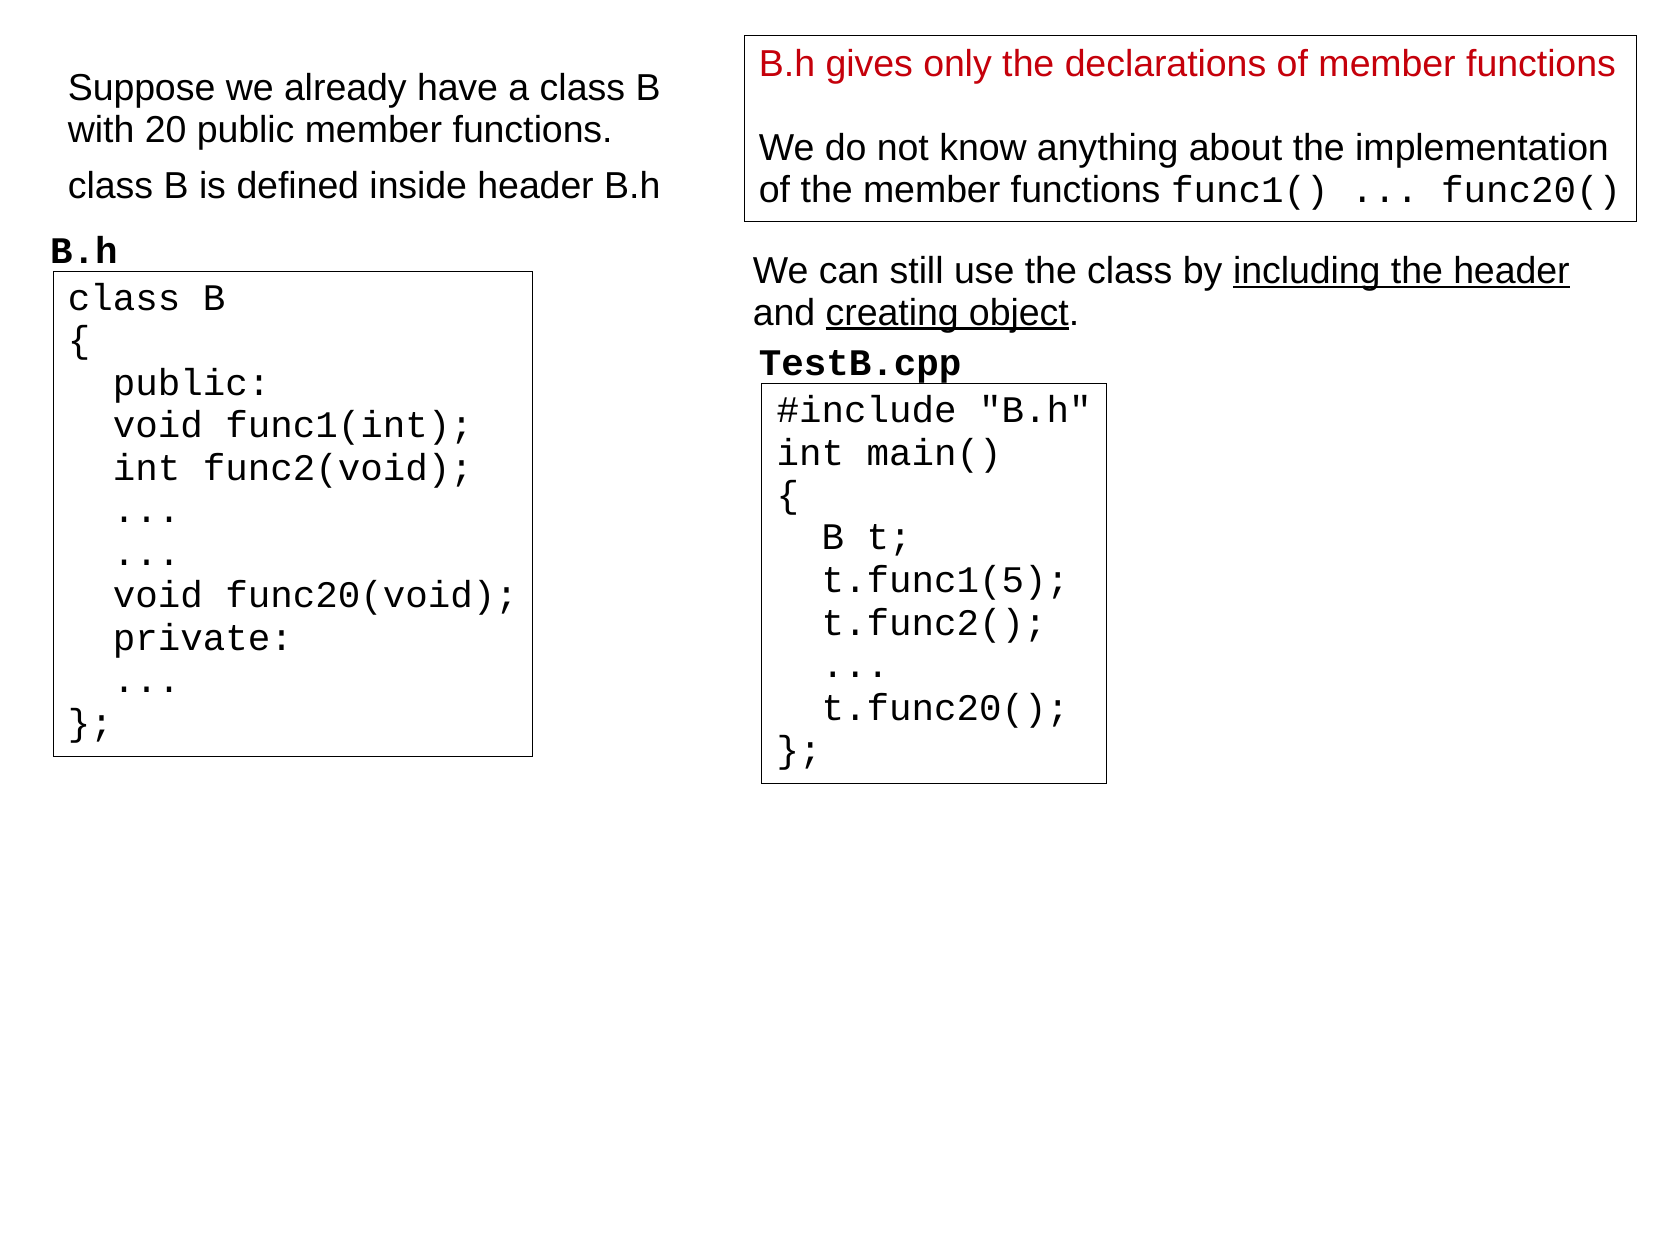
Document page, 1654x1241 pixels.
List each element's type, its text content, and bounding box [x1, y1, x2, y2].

text_box We can still use the class by including the header and creating object. [738, 242, 1585, 341]
text_box B.h gives only the declarations of member functions We do not know anything about the implementation of the member functions func1() ... func20() [744, 35, 1637, 222]
text_box TestB.cpp [744, 336, 977, 395]
text_box Suppose we already have a class B with 20 public member functions. class B is defined inside header B.h [53, 59, 687, 215]
text_box class B { public: void func1(int); int func2(void); ... ... void func20(void); private: ... }; [53, 271, 533, 757]
text_box #include "B.h" int main() { B t; t.func1(5); t.func2(); ... t.func20(); }; [761, 383, 1107, 784]
text_box B.h [35, 224, 133, 282]
